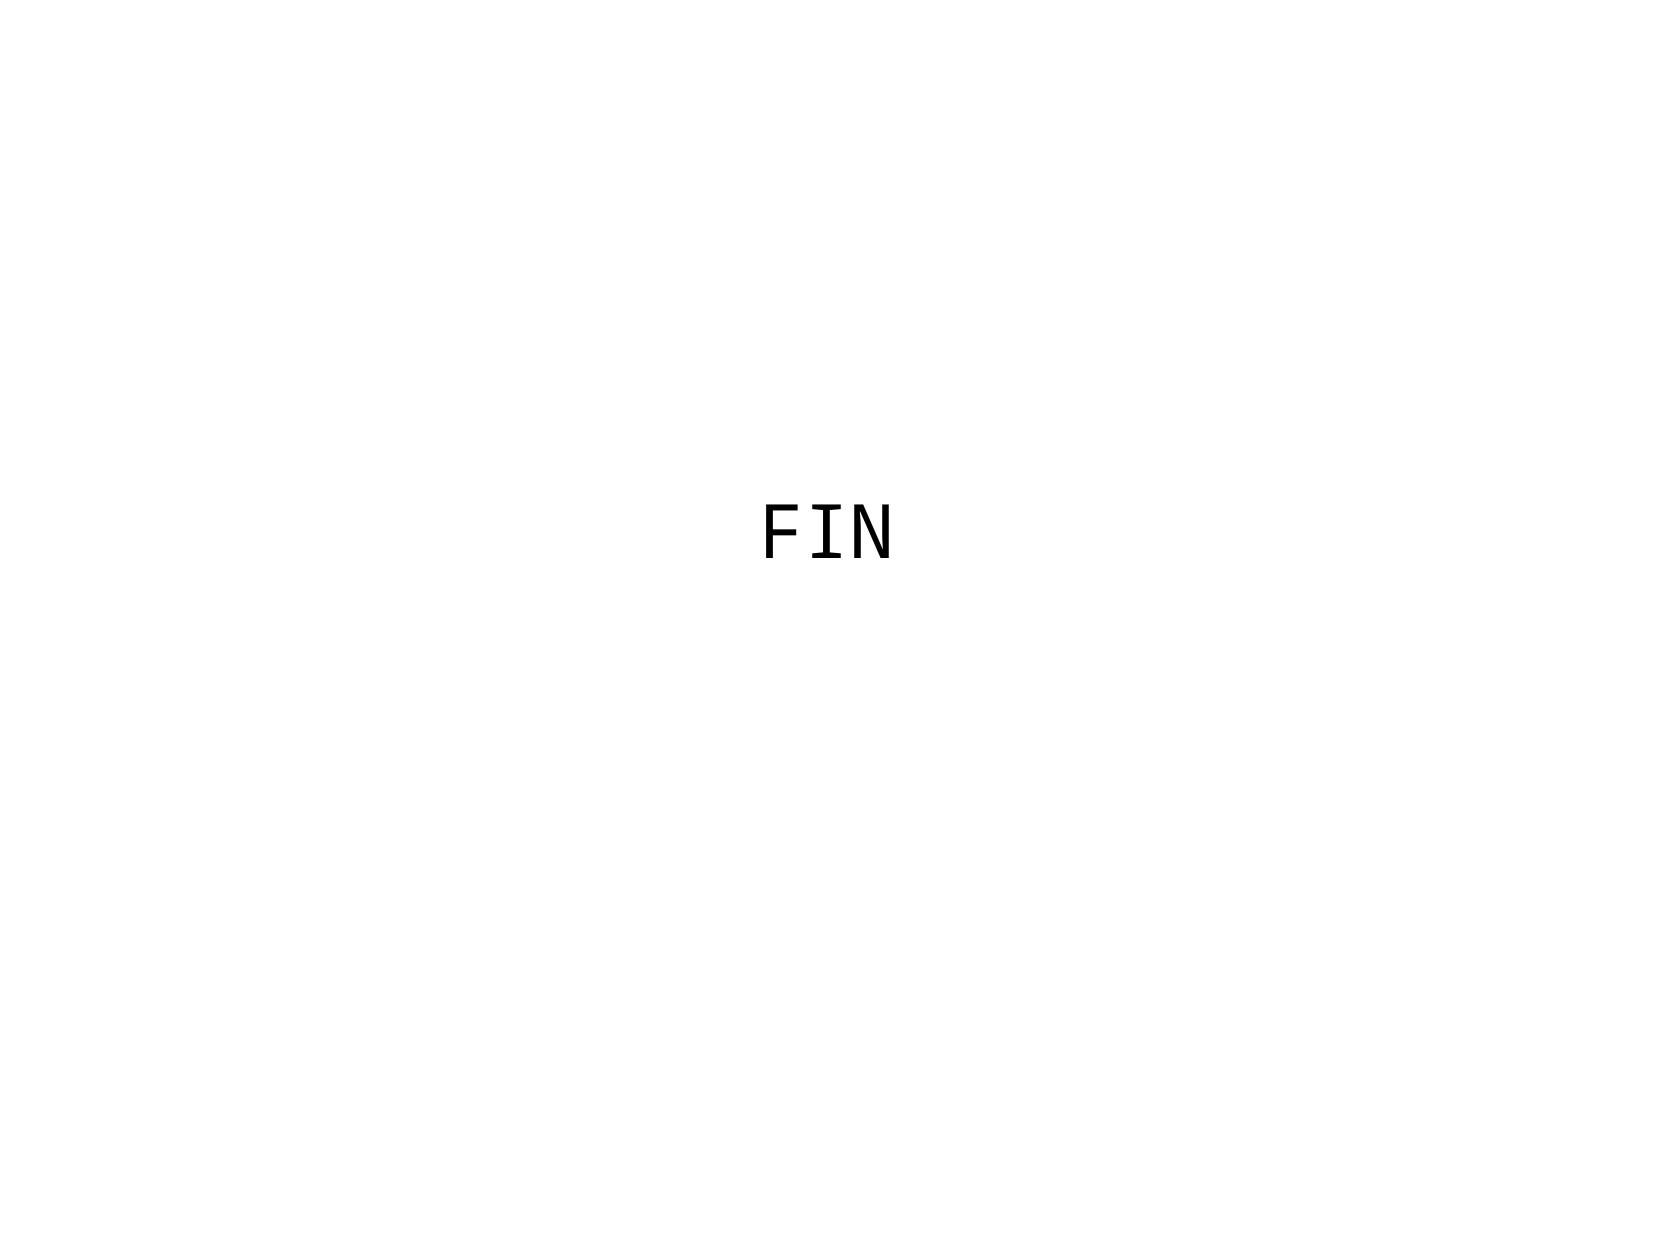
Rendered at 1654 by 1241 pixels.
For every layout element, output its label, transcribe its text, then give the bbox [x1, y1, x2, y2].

subtitle FIN [82, 49, 1571, 1010]
